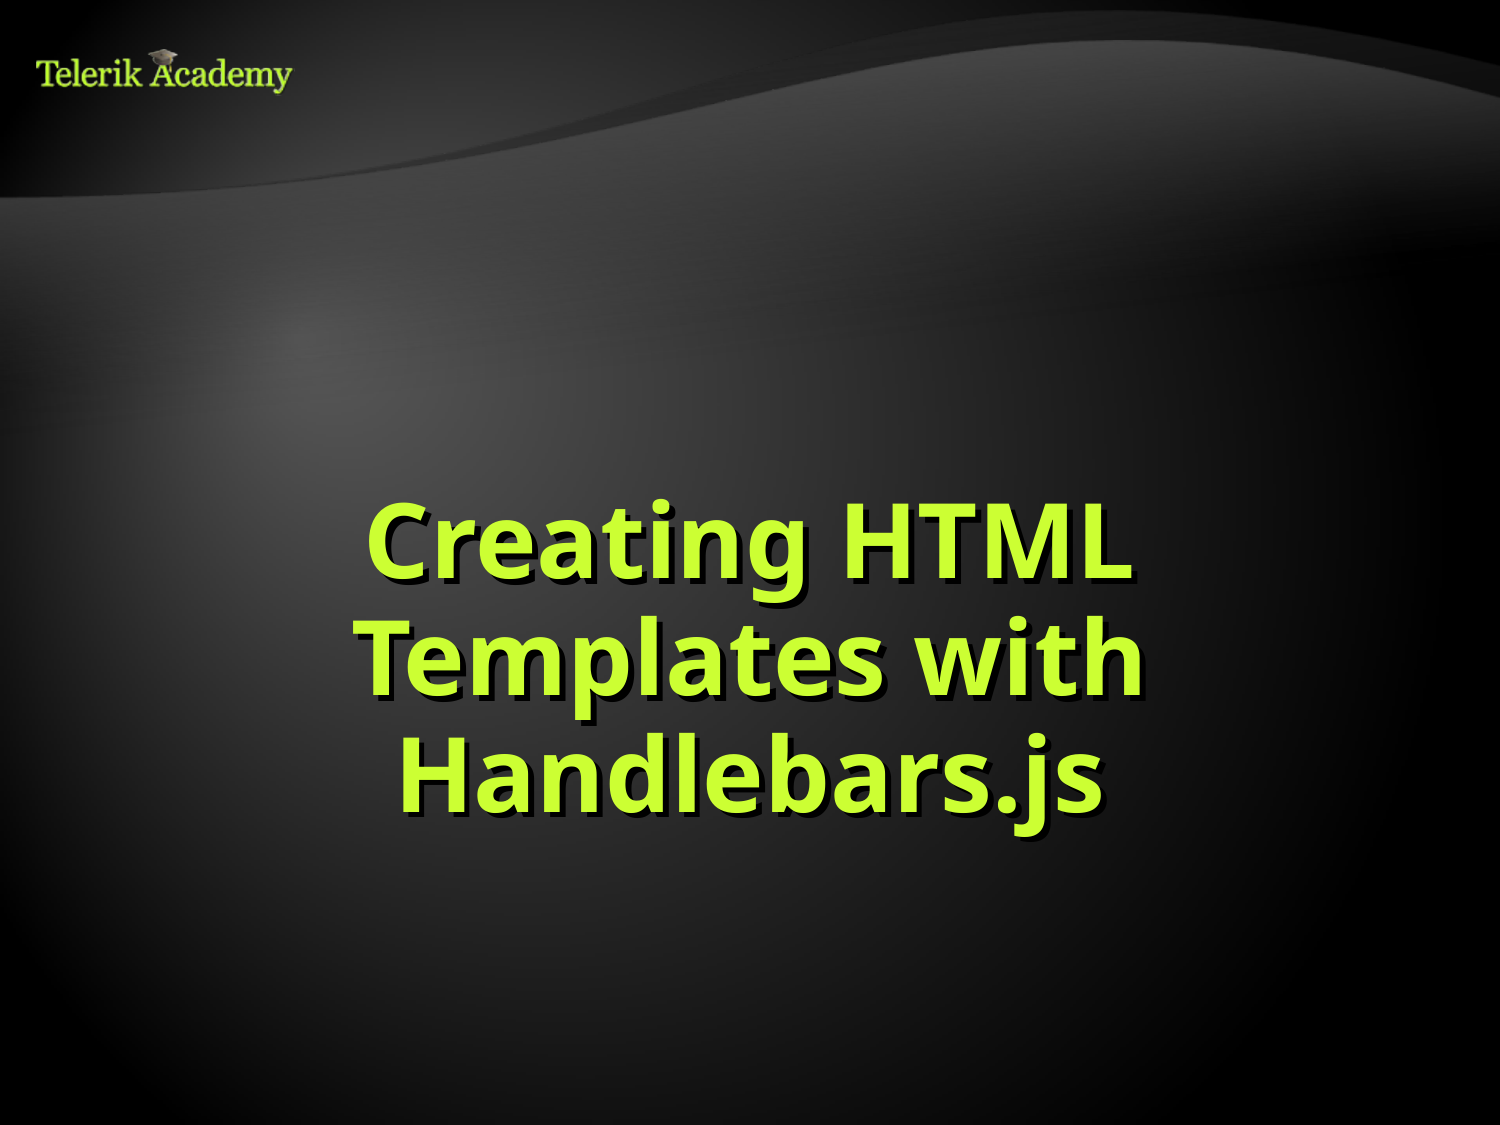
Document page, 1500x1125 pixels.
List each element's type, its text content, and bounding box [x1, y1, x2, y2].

title Creating HTML Templates with Handlebars.js [99, 482, 1400, 596]
